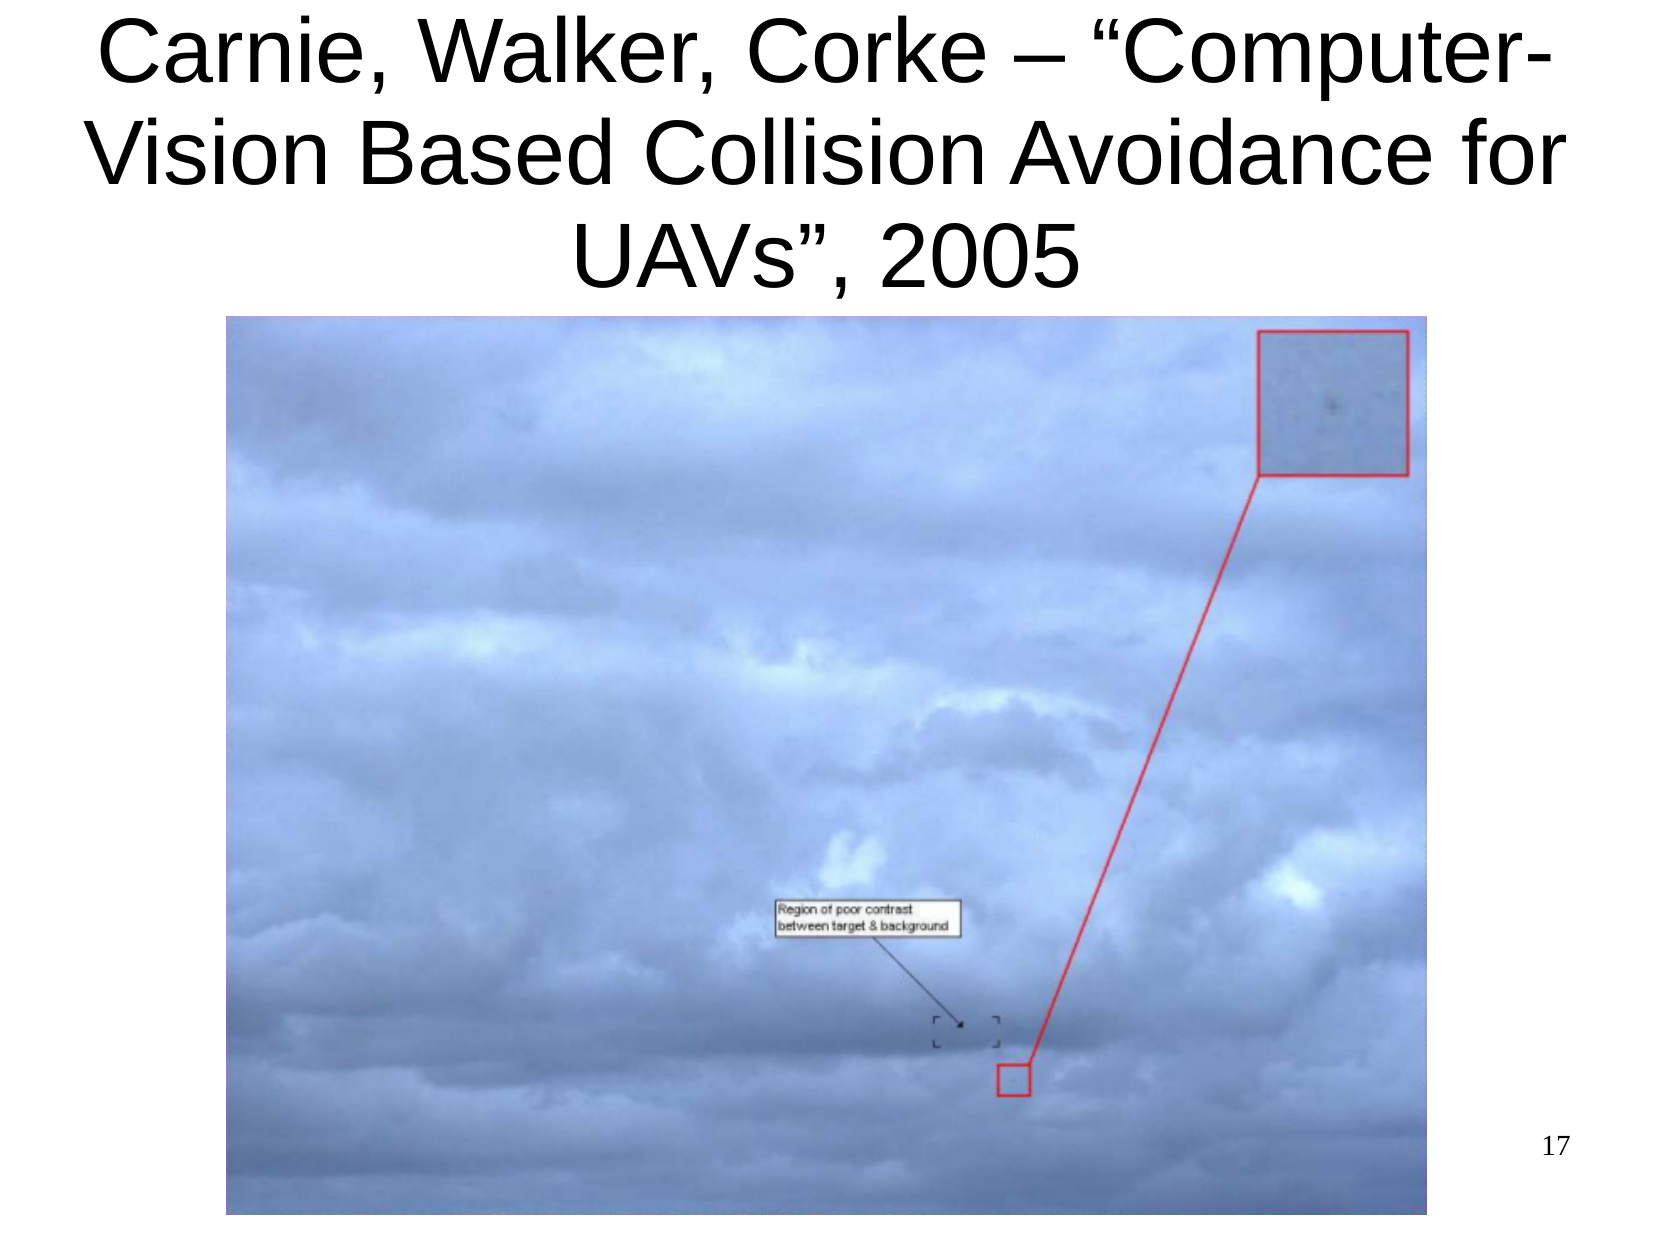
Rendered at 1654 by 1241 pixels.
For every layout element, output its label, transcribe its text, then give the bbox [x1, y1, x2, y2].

title Carnie, Walker, Corke – “Computer-Vision Based Collision Avoidance for UAVs”, 2005 [82, 0, 1571, 307]
picture [226, 316, 1427, 1216]
